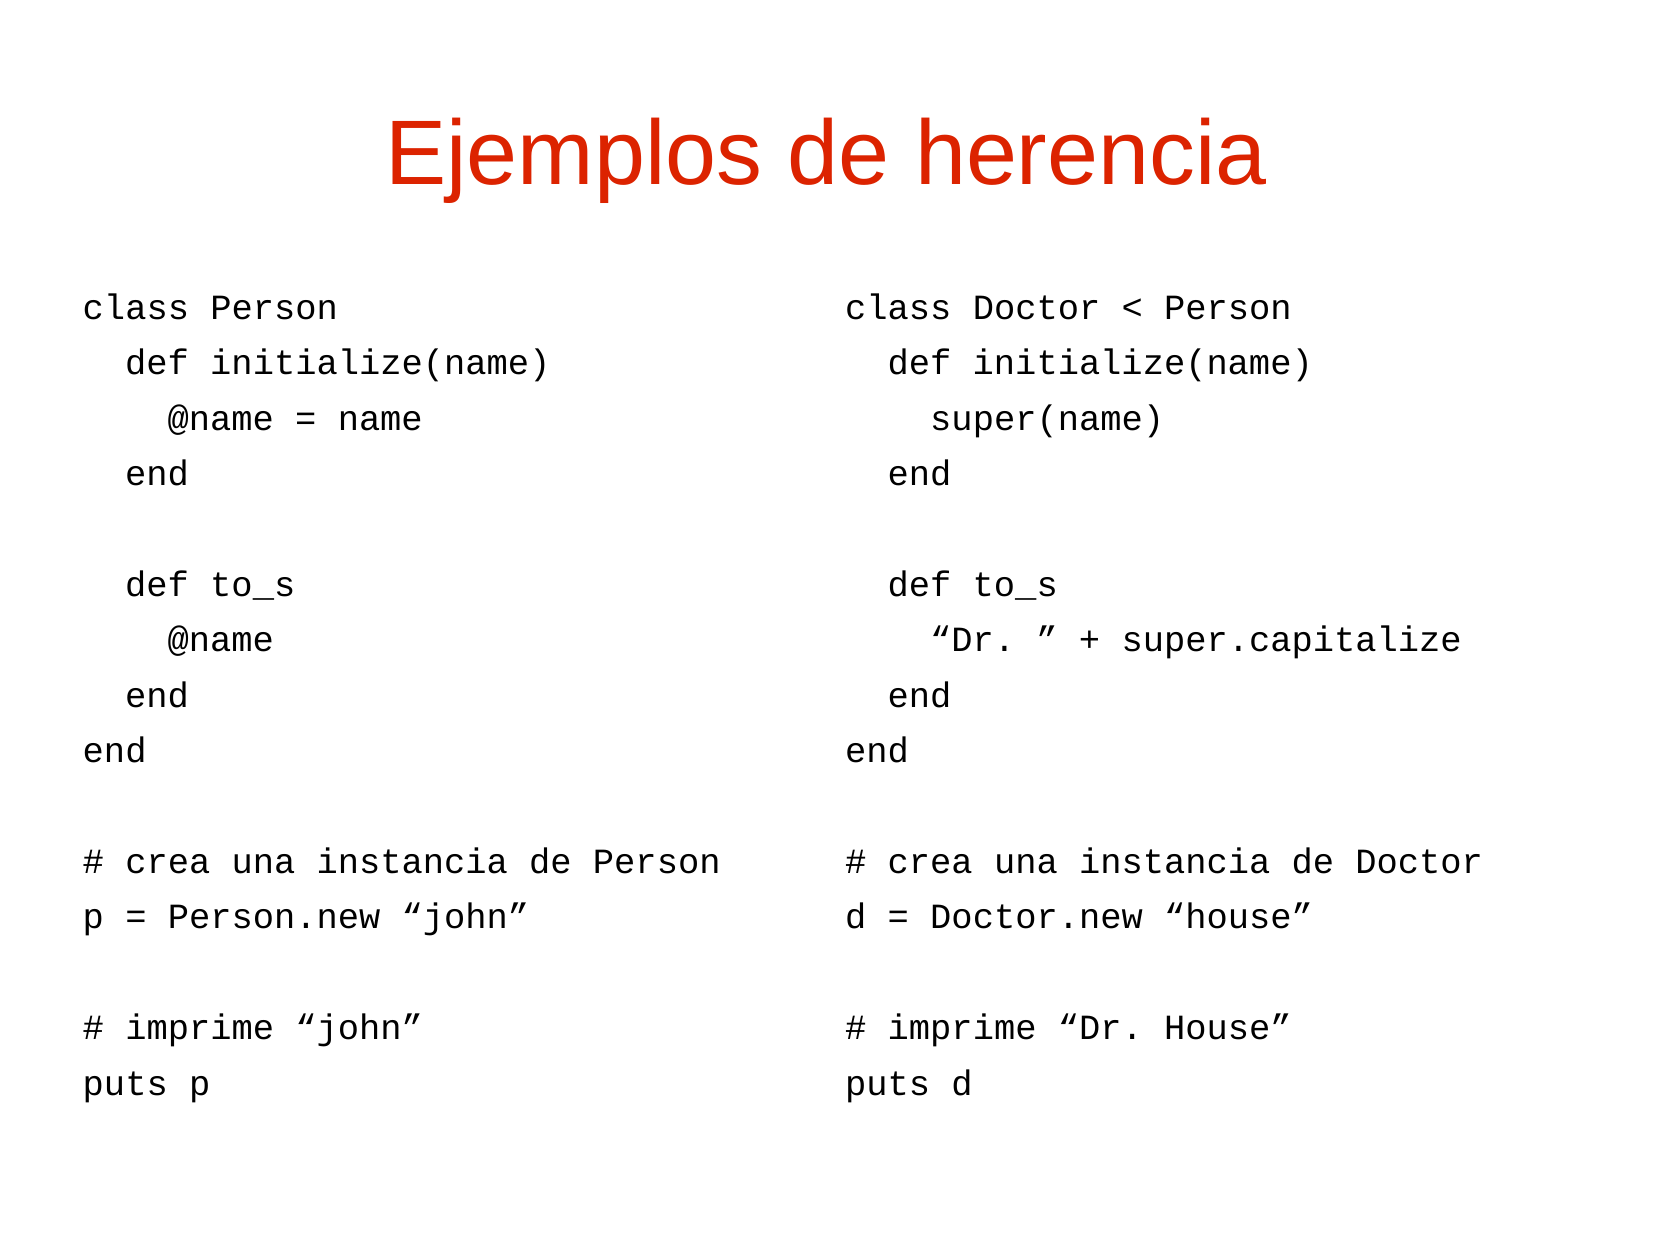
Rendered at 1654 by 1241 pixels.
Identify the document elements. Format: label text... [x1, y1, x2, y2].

list class Person def initialize(name) @name = name end def to_s @name end end # crea una instancia de Person p = Person.new “john” # imprime “john” puts p [82, 290, 809, 1109]
title Ejemplos de herencia [82, 49, 1571, 257]
list class Doctor < Person def initialize(name) super(name) end def to_s “Dr. ” + super.capitalize end end # crea una instancia de Doctor d = Doctor.new “house” # imprime “Dr. House” puts d [845, 290, 1572, 1109]
